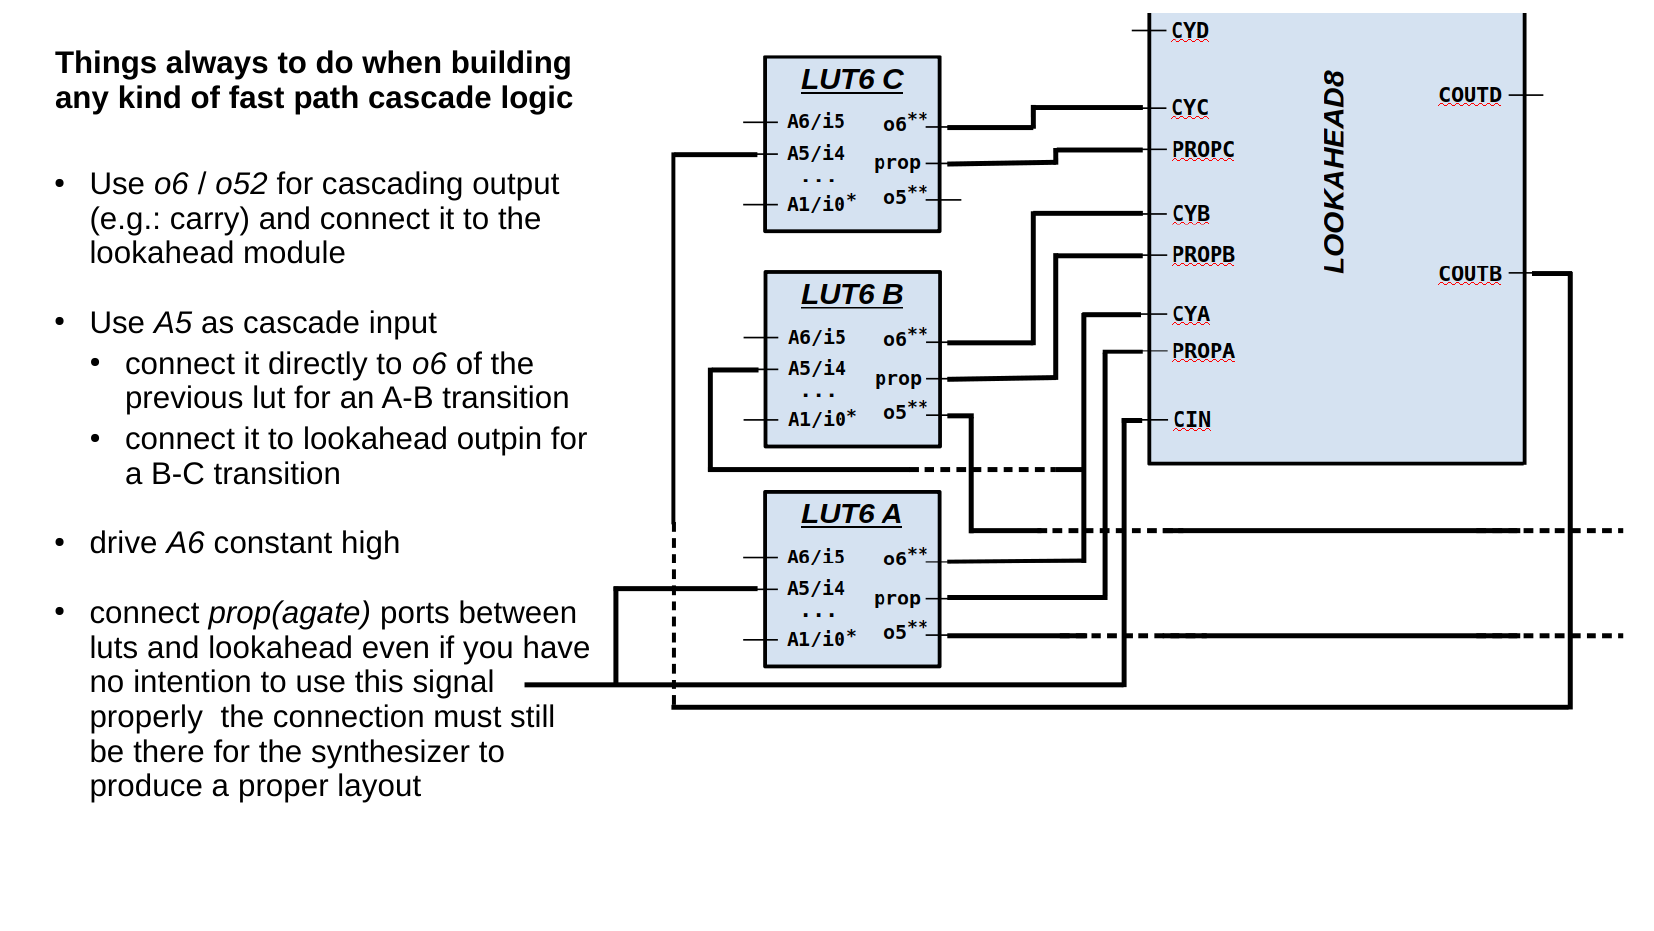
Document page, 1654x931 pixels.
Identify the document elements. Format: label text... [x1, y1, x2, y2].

picture [506, 13, 1636, 731]
text_box Things always to do when building any kind of fast path cascade logic [40, 38, 616, 158]
text_box Use o6 / o52 for cascading output (e.g.: carry) and connect it to the lookahead module Use A5 as cascade input connect it directly to o6 of the previous lut for an A-B transition connect it to lookahead outpin for a B-C transition drive A6 constant high connect prop(agate) ports between luts and lookahead even if you have no intention to use this signal properly the connection must still be there for the synthesizer to produce a proper layout [39, 158, 616, 863]
